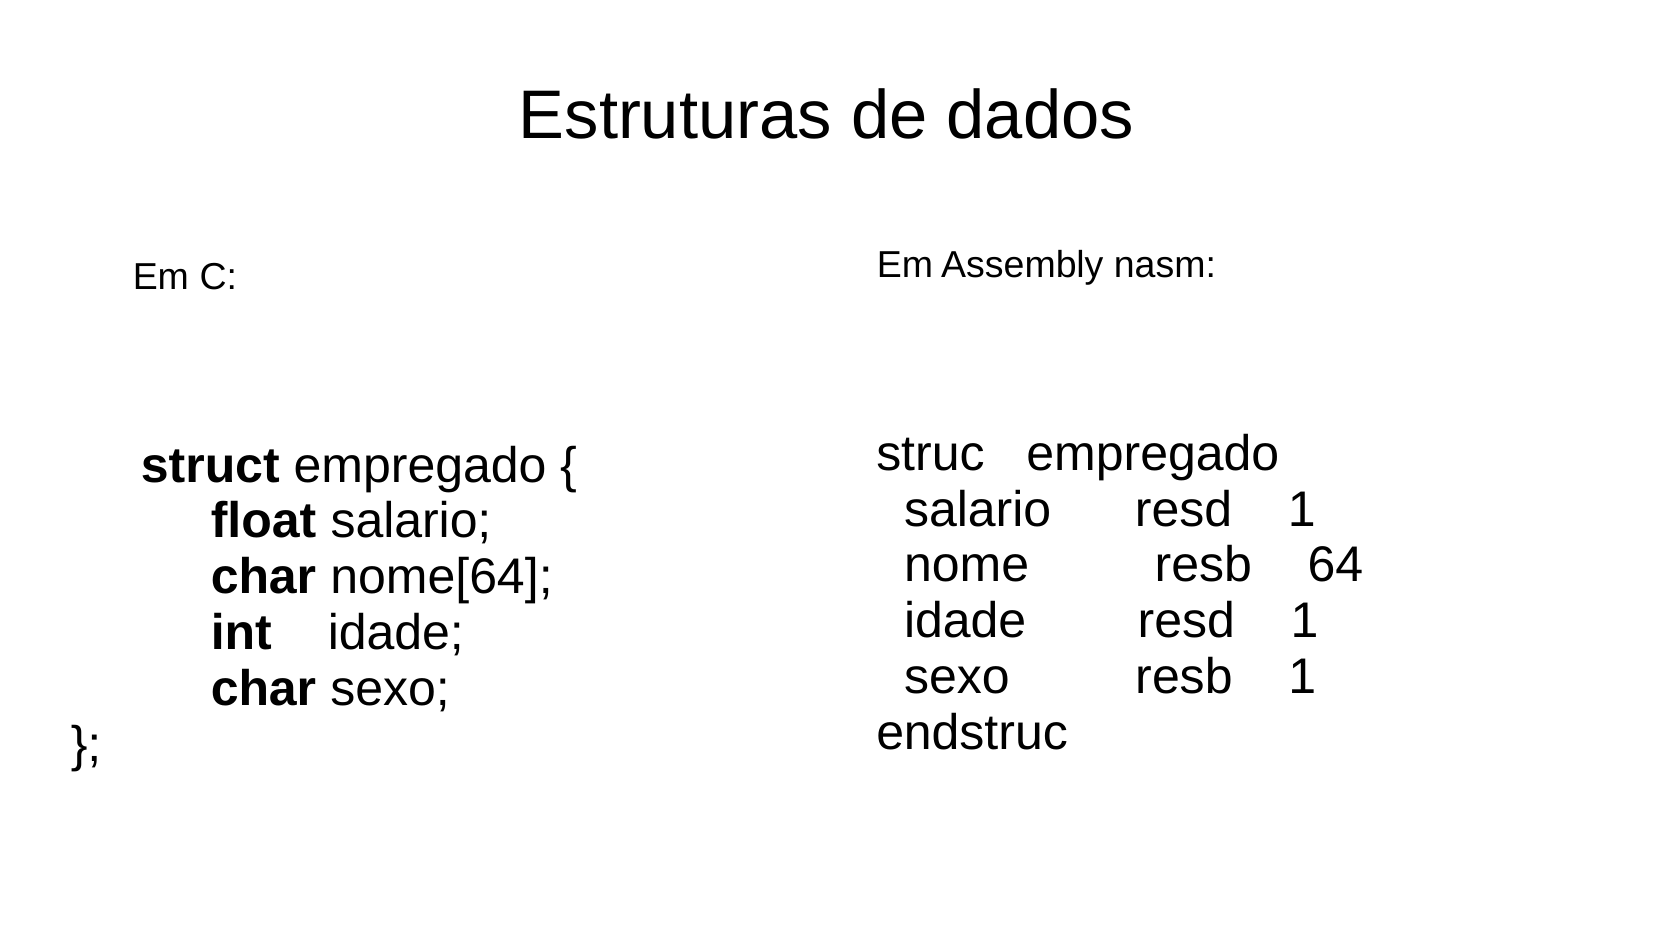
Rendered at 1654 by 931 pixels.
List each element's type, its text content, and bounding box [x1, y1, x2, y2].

subtitle struct empregado { float salario; char nome[64]; int idade; char sexo; }; [70, 437, 662, 884]
text_box Em C: [118, 248, 252, 305]
text_box Em Assembly nasm: [862, 236, 1232, 294]
title Estruturas de dados [82, 37, 1571, 193]
text_box struc empregado salario resd 1 nome resb 64 idade resd 1 sexo resb 1 endstruc [862, 425, 1453, 816]
